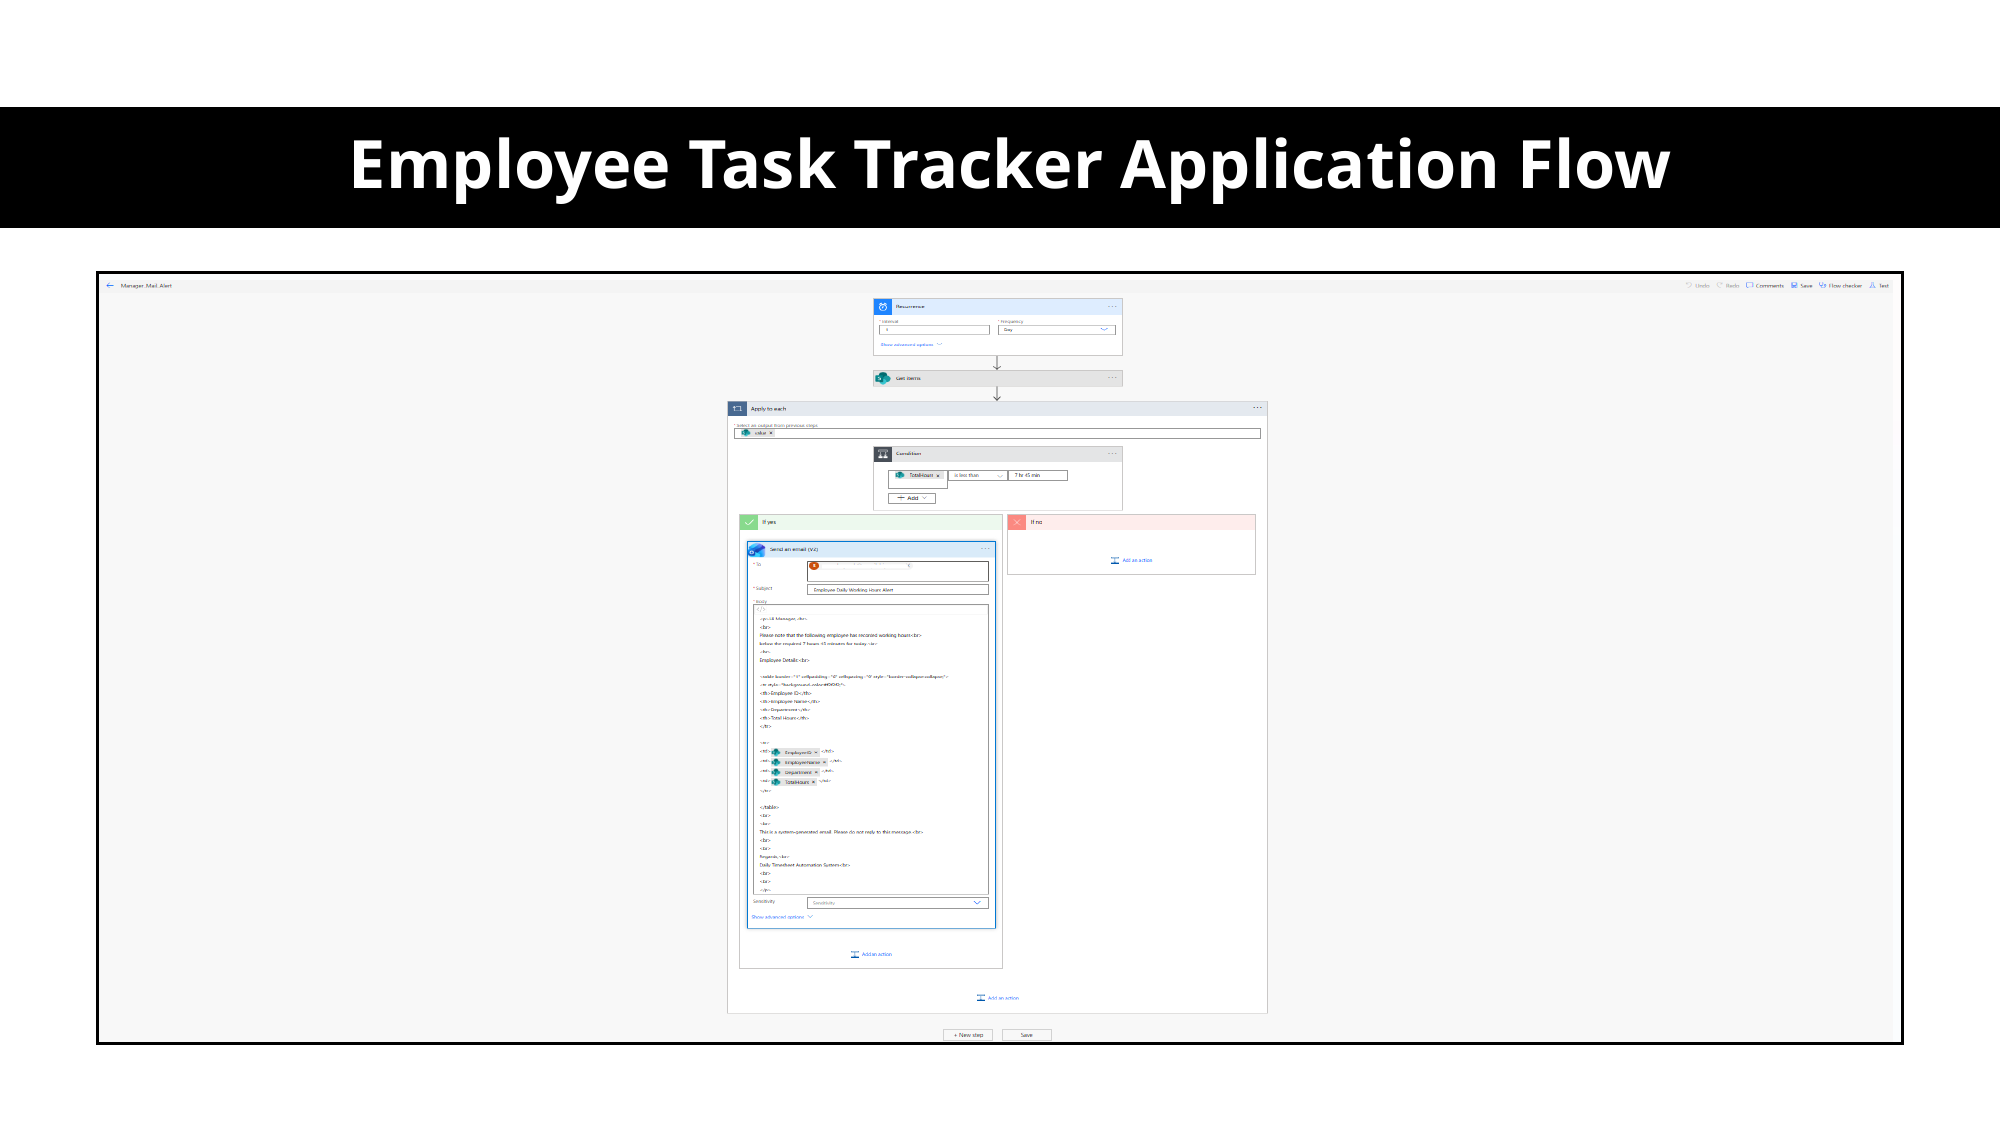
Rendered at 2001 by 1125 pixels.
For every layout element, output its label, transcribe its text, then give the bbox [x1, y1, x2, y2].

text_box Employee Task Tracker Application Flow [91, 105, 1931, 228]
text_box [0, 107, 91, 228]
text_box [1931, 107, 2000, 228]
picture [99, 273, 1901, 1042]
